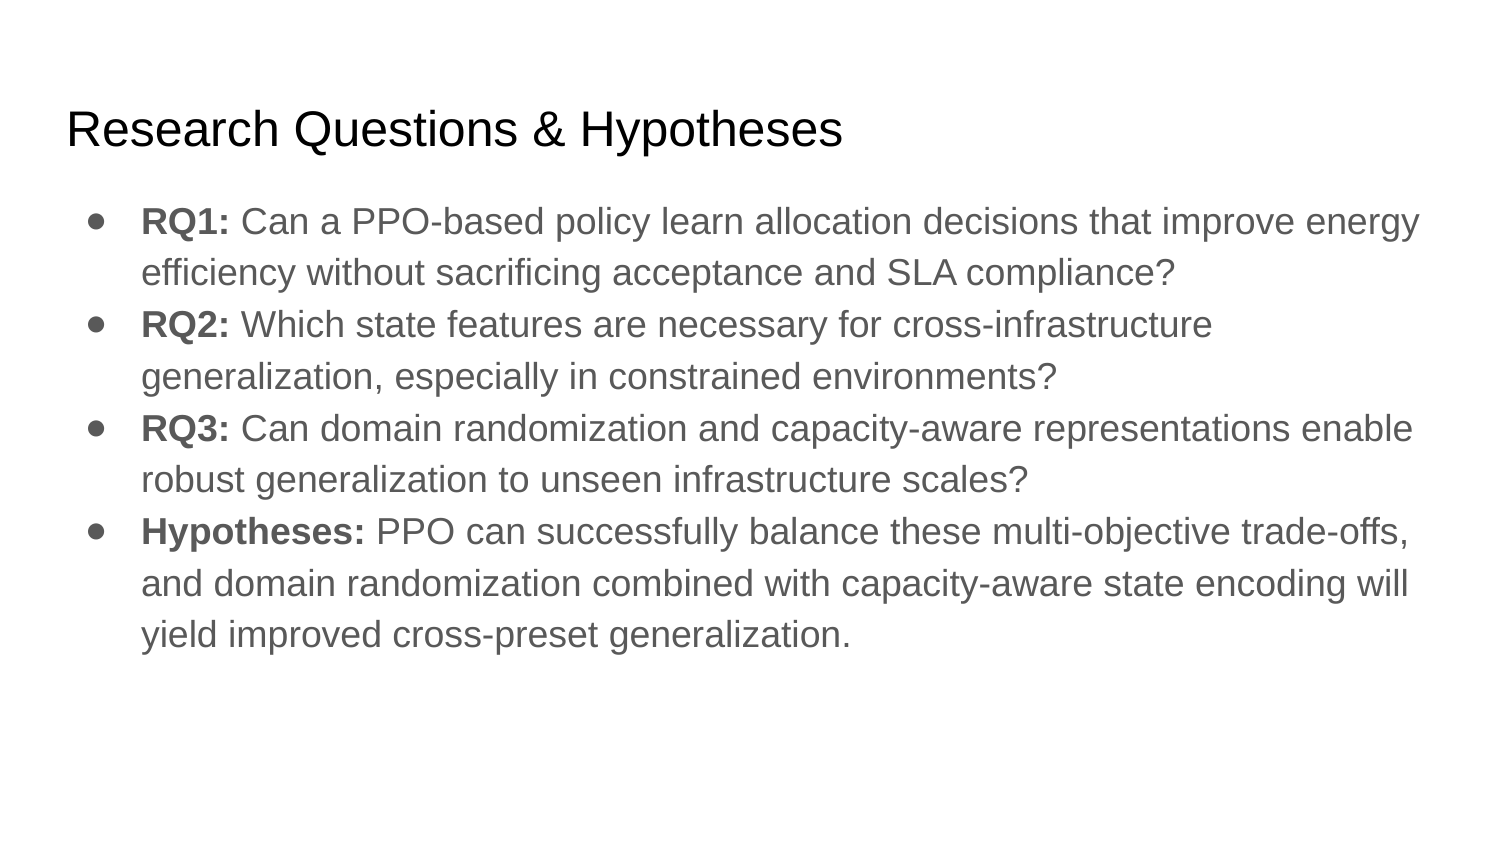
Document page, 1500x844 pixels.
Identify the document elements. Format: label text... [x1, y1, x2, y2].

list RQ1: Can a PPO-based policy learn allocation decisions that improve energy efficiency without sacrificing acceptance and SLA compliance? RQ2: Which state features are necessary for cross-infrastructure generalization, especially in constrained environments? RQ3: Can domain randomization and capacity-aware representations enable robust generalization to unseen infrastructure scales? Hypotheses: PPO can successfully balance these multi-objective trade-offs, and domain randomization combined with capacity-aware state encoding will yield improved cross-preset generalization. [51, 174, 1449, 680]
title Research Questions & Hypotheses [51, 80, 1449, 174]
